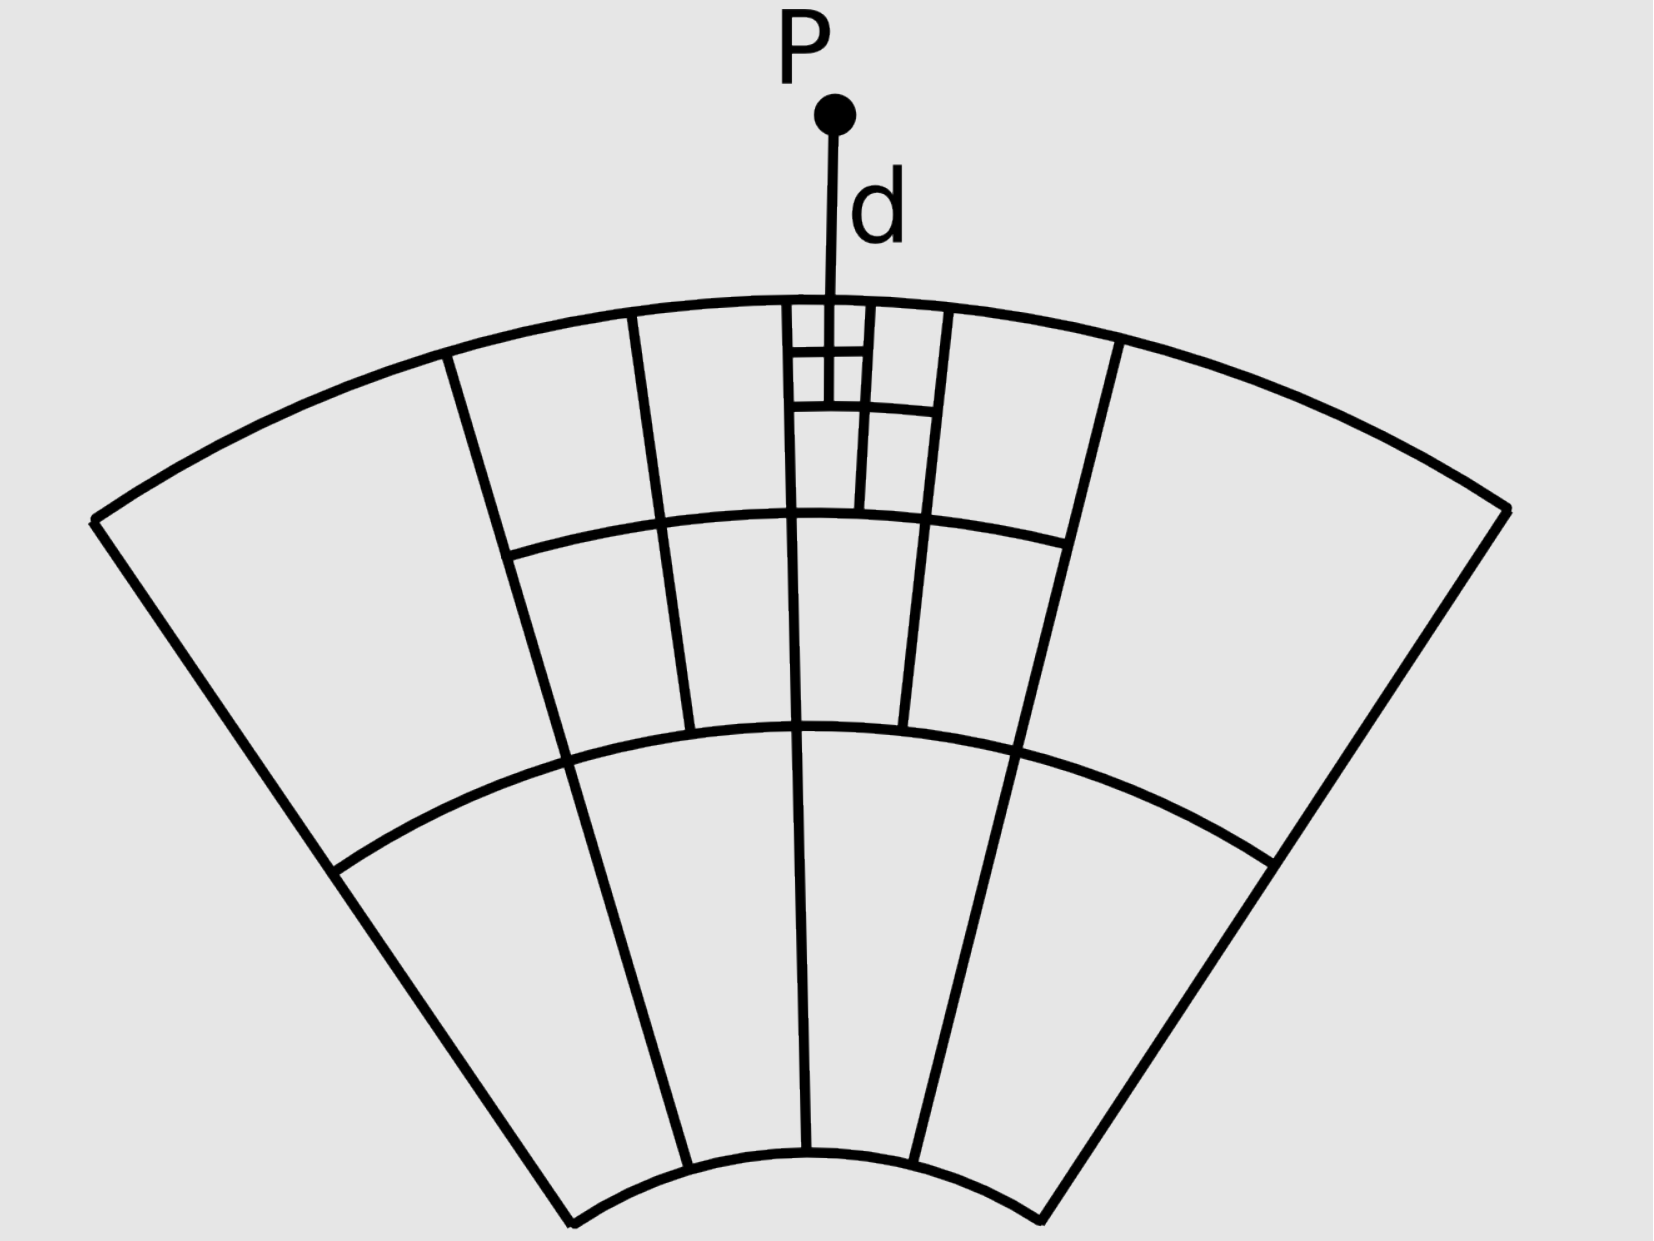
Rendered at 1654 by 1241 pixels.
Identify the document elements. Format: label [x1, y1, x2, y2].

picture [87, 9, 1514, 1231]
